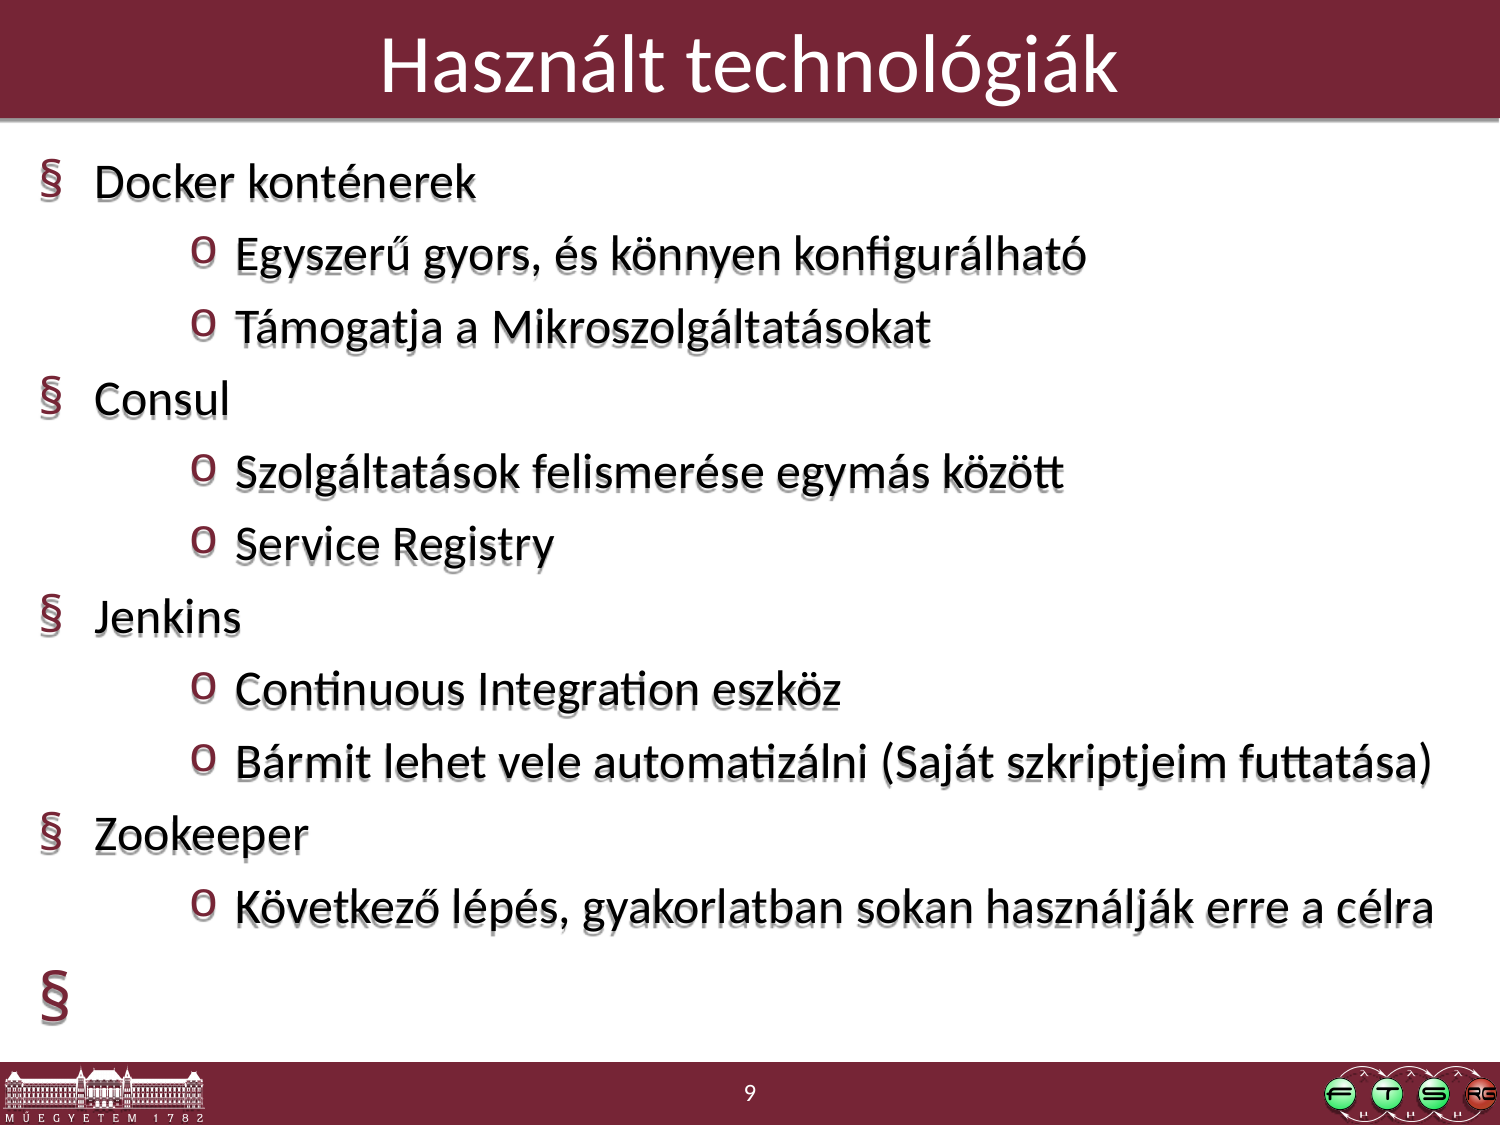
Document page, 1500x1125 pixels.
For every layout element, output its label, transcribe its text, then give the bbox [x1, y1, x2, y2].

title Használt technológiák [0, 0, 1500, 119]
list Docker konténerek Egyszerű gyors, és könnyen konfigurálható Támogatja a Mikroszolgáltatásokat Consul Szolgáltatások felismerése egymás között Service Registry Jenkins Continuous Integration eszköz Bármit lehet vele automatizálni (Saját szkriptjeim futtatása) Zookeeper Következő lépés, gyakorlatban sokan használják erre a célra [23, 140, 1477, 1048]
text_box 9 [581, 1061, 919, 1122]
